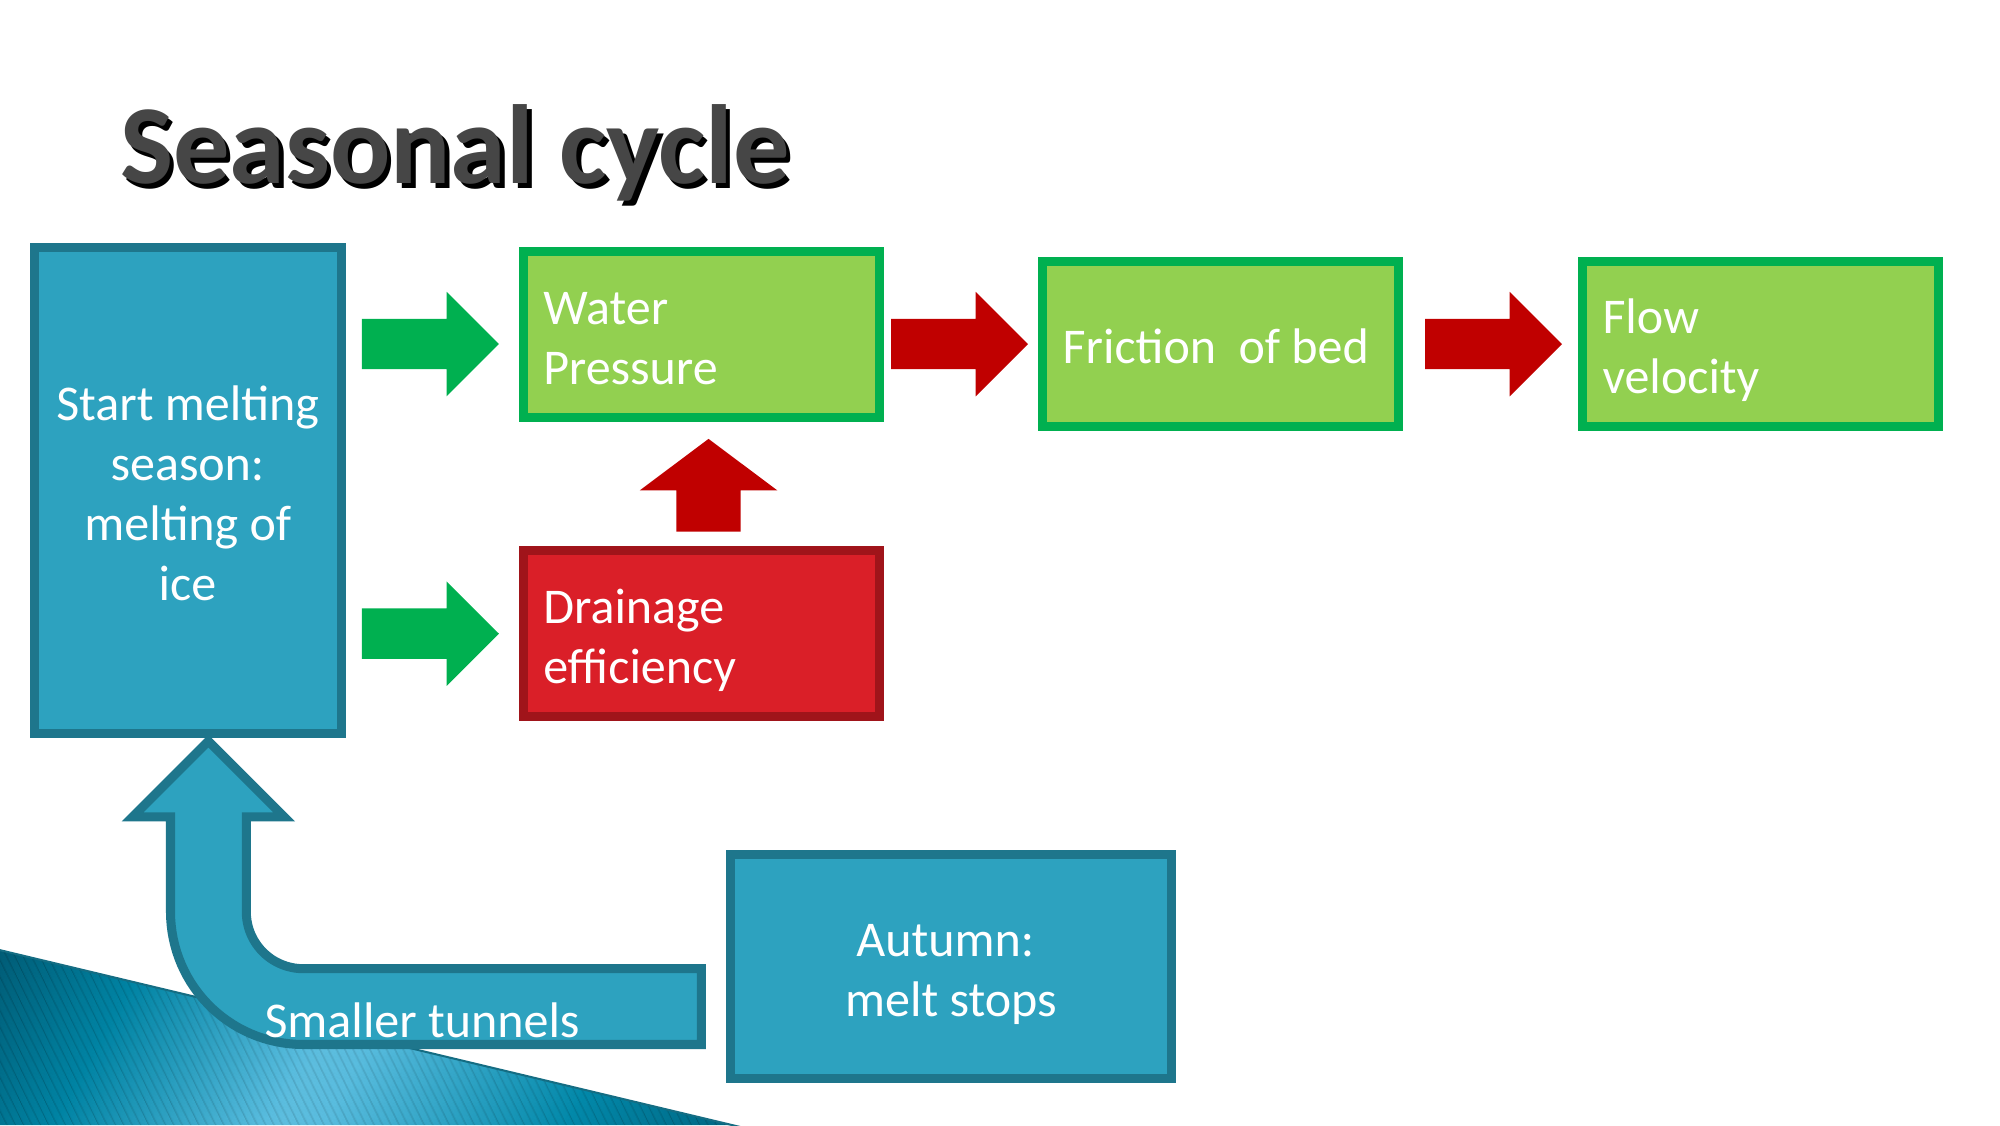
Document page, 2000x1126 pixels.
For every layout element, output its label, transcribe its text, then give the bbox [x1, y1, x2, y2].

text_box [132, 741, 702, 1031]
text_box Drainage efficiency [523, 551, 879, 716]
text_box Friction of bed [1043, 261, 1399, 427]
text_box Flow velocity [1583, 261, 1939, 427]
text_box [366, 302, 493, 386]
text_box Water Pressure [523, 252, 879, 417]
text_box Start melting season: melting of ice [34, 247, 341, 733]
text_box Smaller tunnels [244, 978, 702, 1059]
text_box Autumn: melt stops [731, 854, 1172, 1079]
text_box [366, 592, 493, 676]
text_box [1429, 302, 1556, 386]
text_box [653, 444, 764, 528]
text_box [895, 302, 1022, 386]
title Seasonal cycle [99, 45, 1900, 233]
